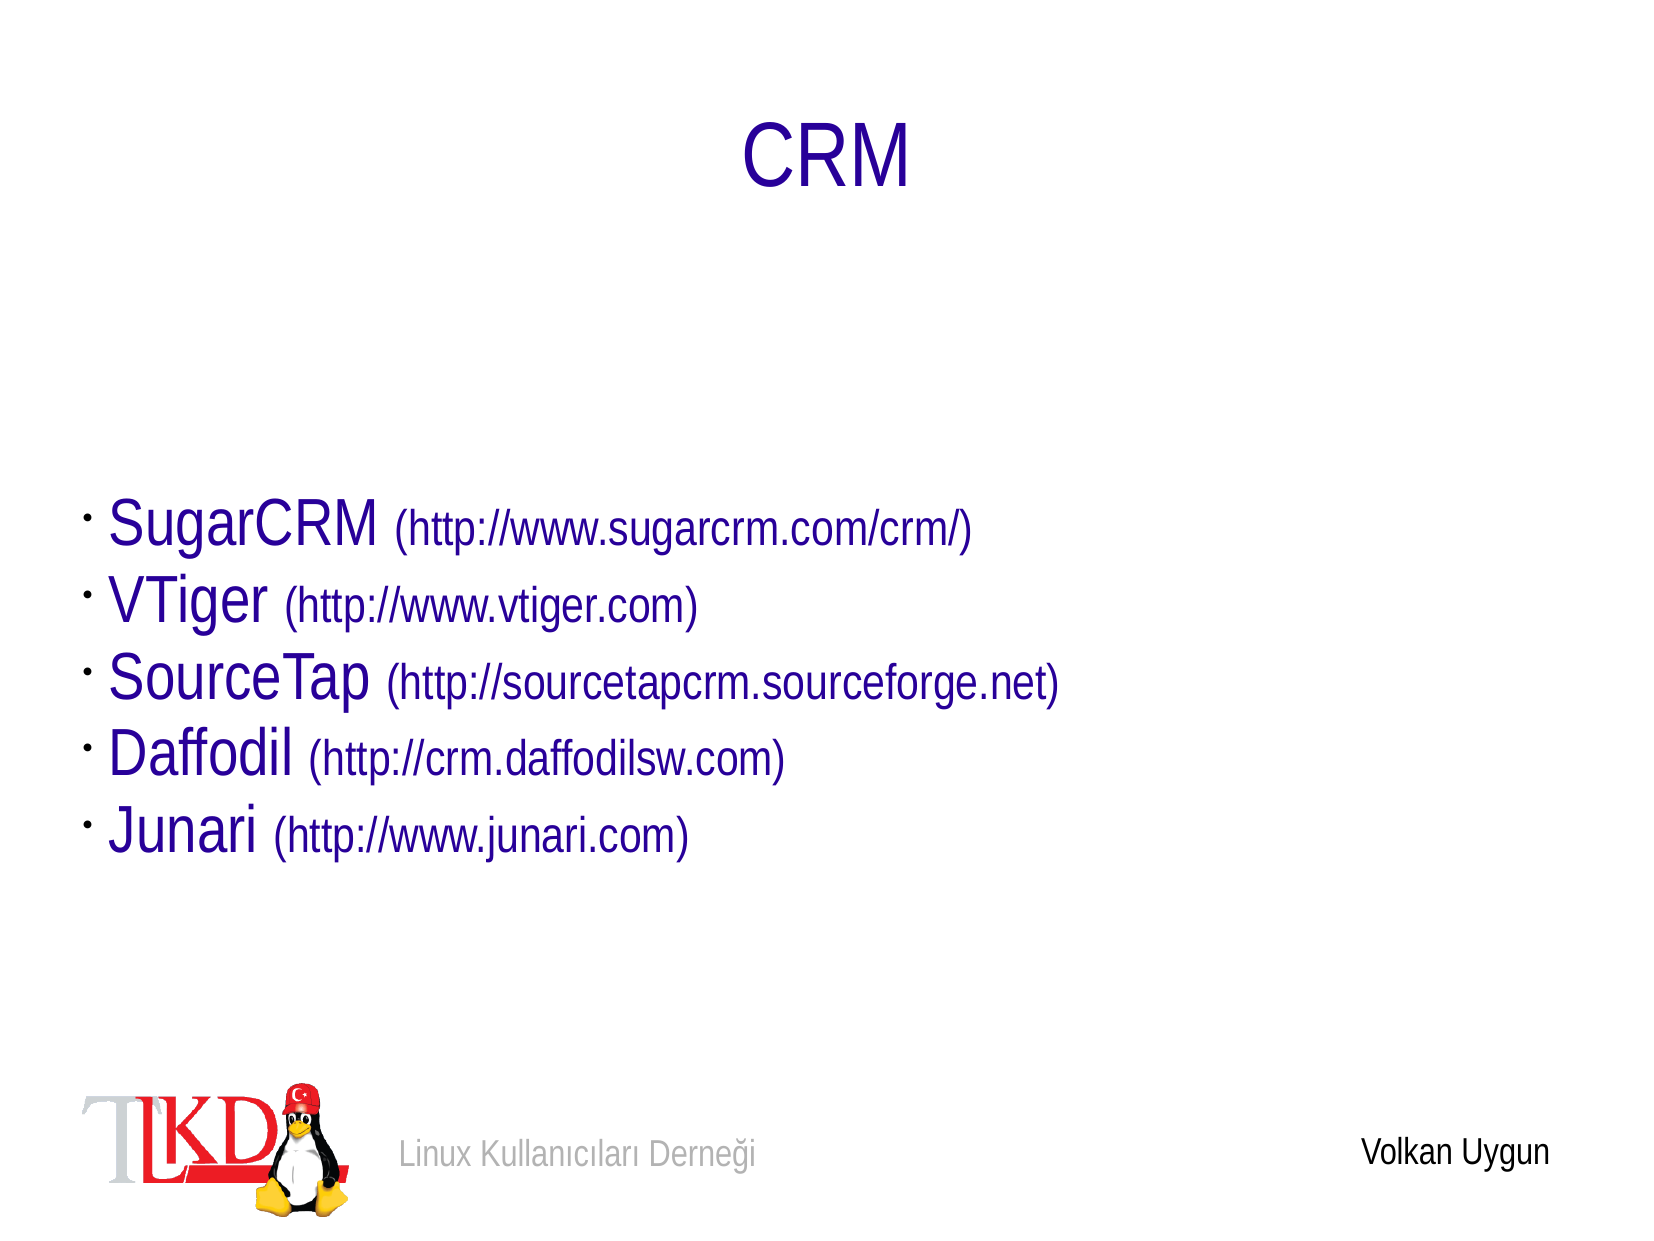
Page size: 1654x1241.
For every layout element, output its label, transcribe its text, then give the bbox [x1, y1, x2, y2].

text_box Linux Kullanıcıları Derneği [383, 1123, 1063, 1211]
title CRM [82, 49, 1571, 257]
subtitle SugarCRM (http://www.sugarcrm.com/crm/) VTiger (http://www.vtiger.com) SourceTap (http://sourcetapcrm.sourceforge.net) Daffodil (http://crm.daffodilsw.com) Junari (http://www.junari.com) [82, 265, 1571, 1085]
picture [82, 1068, 349, 1217]
text_box Volkan Uygun [1151, 1122, 1565, 1180]
